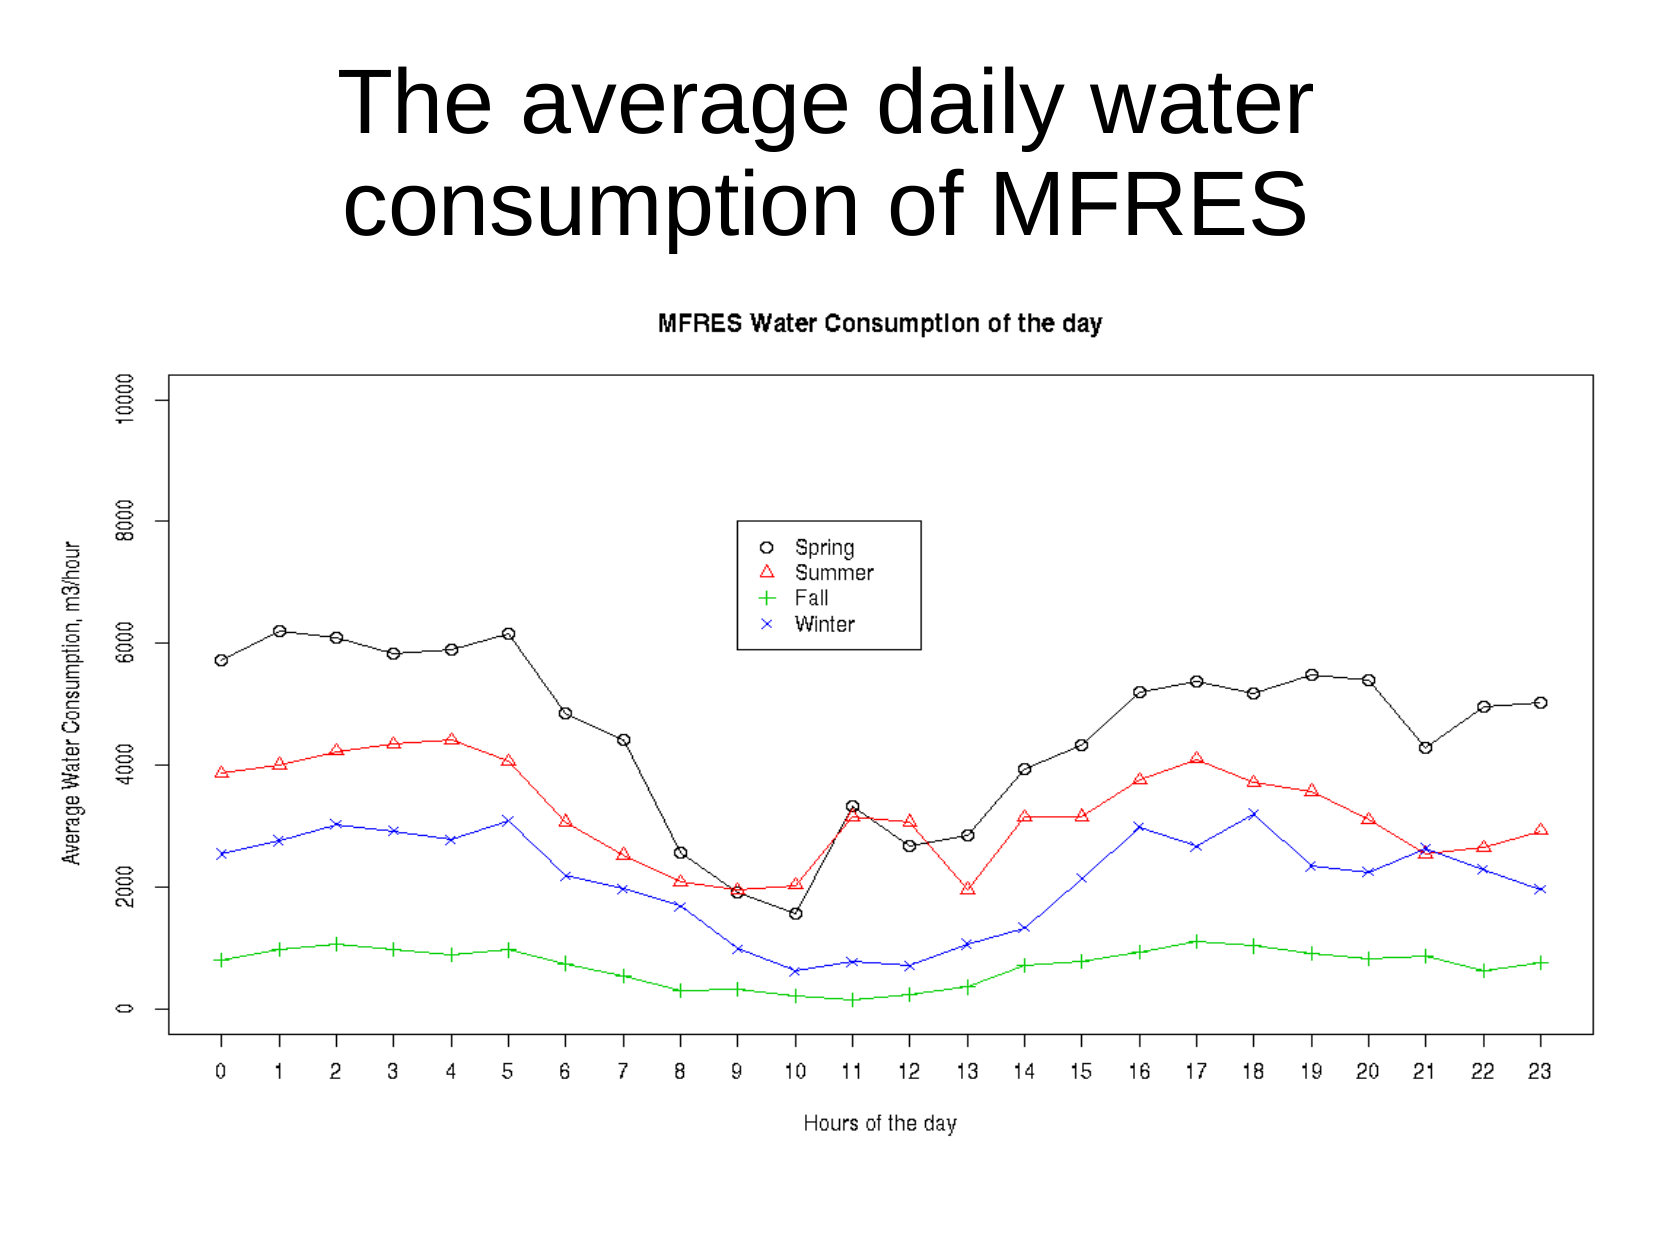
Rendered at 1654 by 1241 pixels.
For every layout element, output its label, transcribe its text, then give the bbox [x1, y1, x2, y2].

title The average daily water consumption of MFRES [82, 49, 1571, 257]
picture [59, 295, 1619, 1148]
